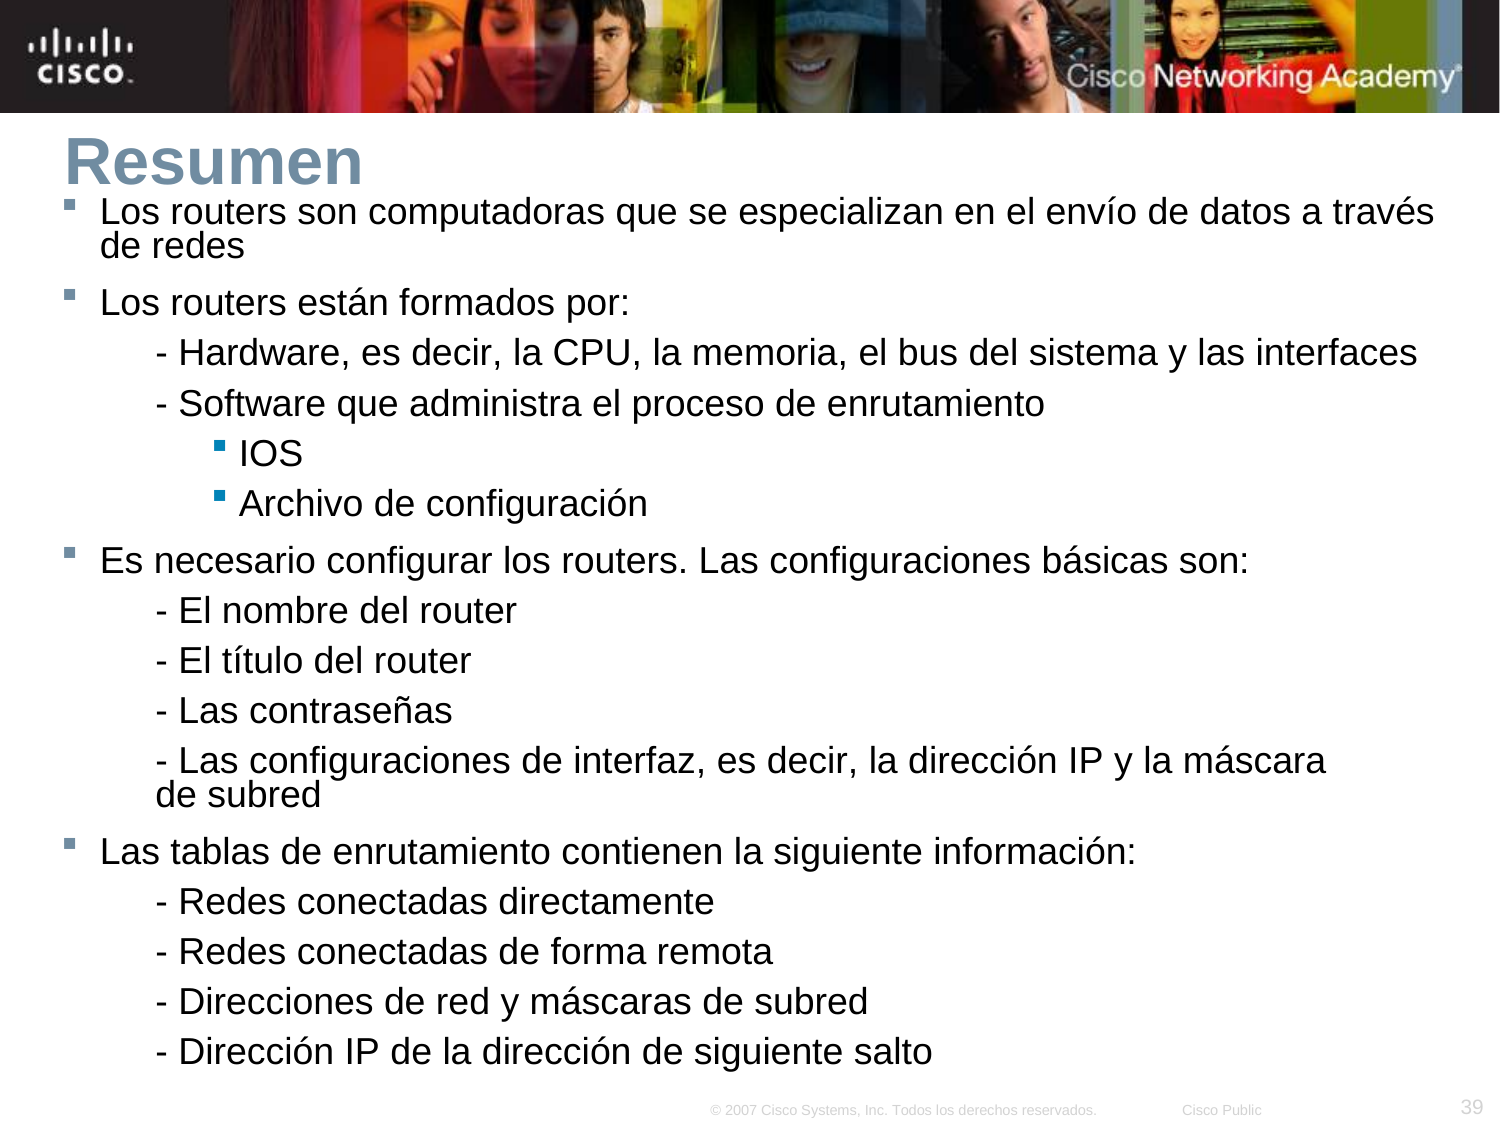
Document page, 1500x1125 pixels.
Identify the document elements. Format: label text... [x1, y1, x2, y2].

title Resumen [51, 65, 1388, 191]
picture [0, 0, 1500, 113]
list Los routers son computadoras que se especializan en el envío de datos a través de redes Los routers están formados por: - Hardware, es decir, la CPU, la memoria, el bus del sistema y las interfaces - Software que administra el proceso de enrutamiento IOS Archivo de configuración Es necesario configurar los routers. Las configuraciones básicas son: - El nombre del router - El título del router - Las contraseñas - Las configuraciones de interfaz, es decir, la dirección IP y la máscara de subred Las tablas de enrutamiento contienen la siguiente información: - Redes conectadas directamente - Redes conectadas de forma remota - Direcciones de red y máscaras de subred - Dirección IP de la dirección de siguiente salto [47, 191, 1452, 1079]
